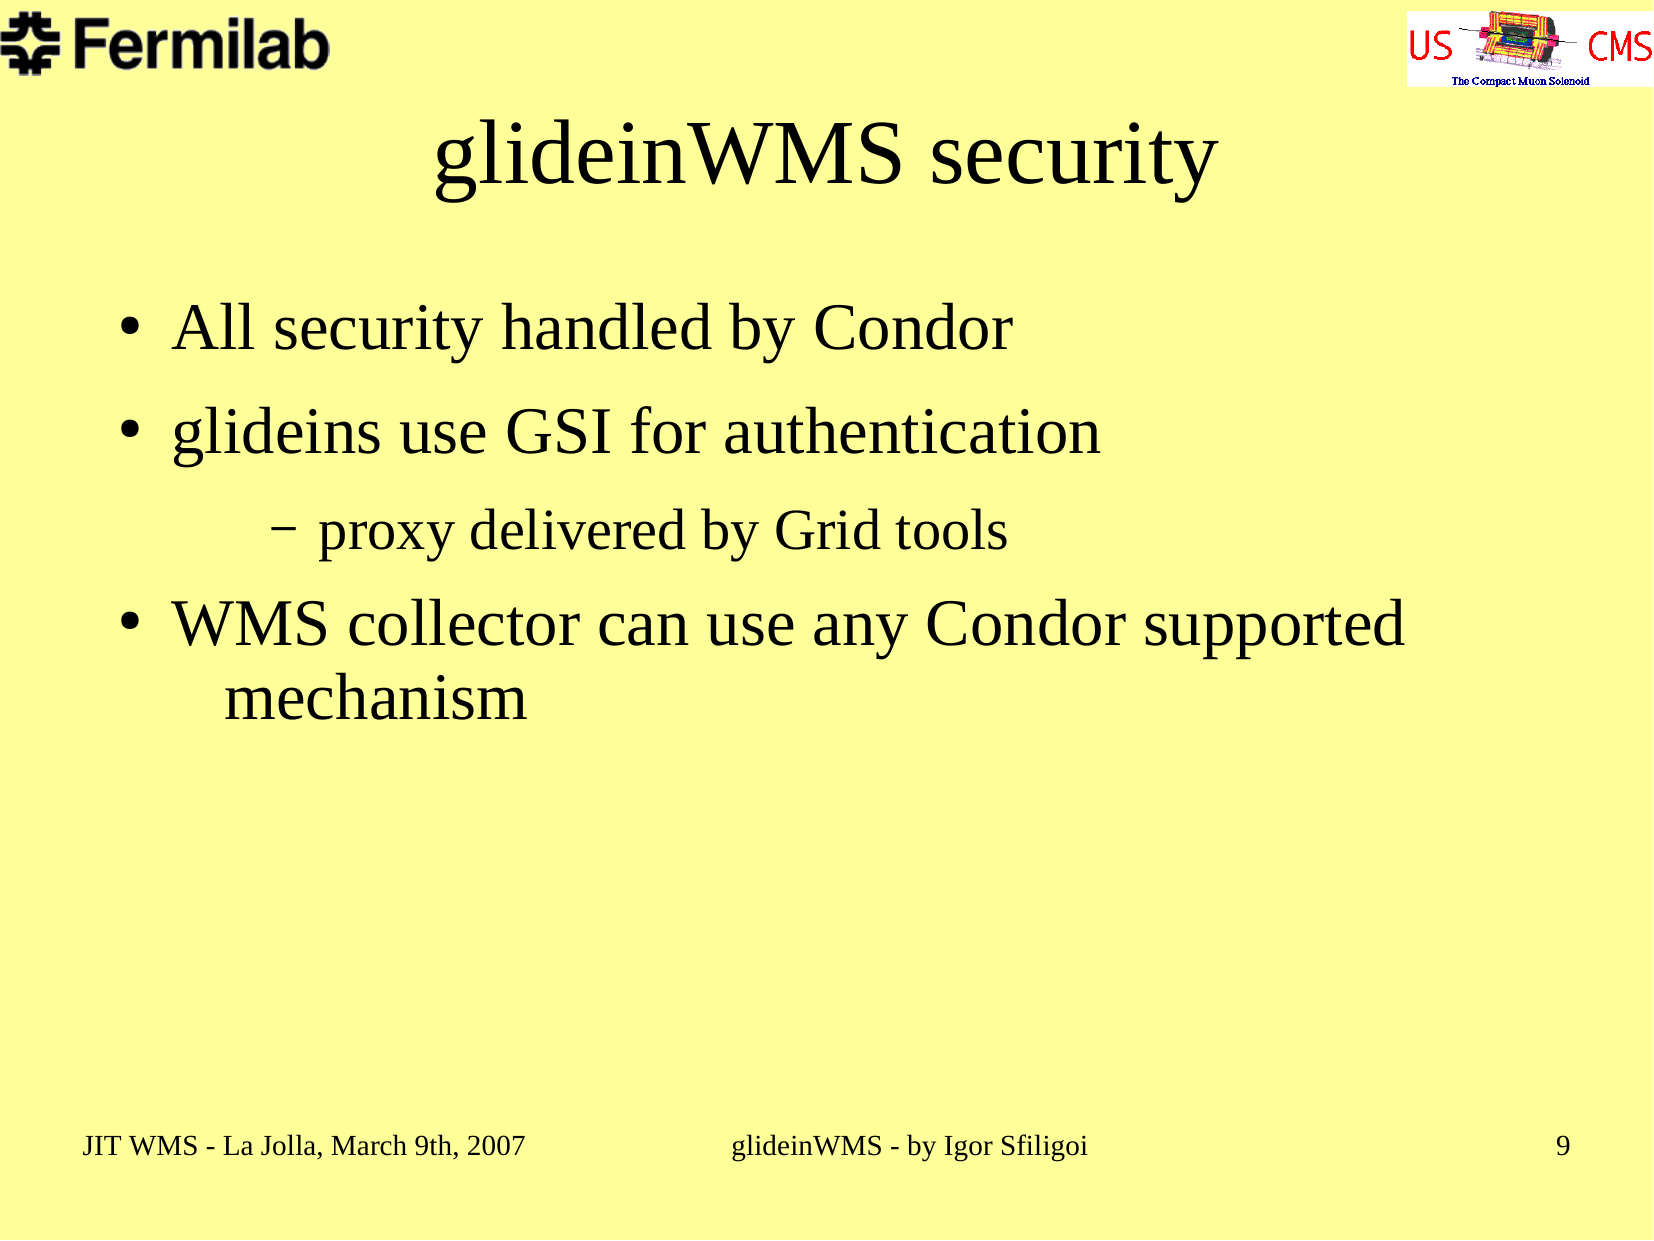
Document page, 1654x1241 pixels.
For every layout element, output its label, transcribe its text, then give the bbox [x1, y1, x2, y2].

list All security handled by Condor glideins use GSI for authentication proxy delivered by Grid tools WMS collector can use any Condor supported mechanism [82, 290, 1571, 1109]
picture [1407, 11, 1654, 87]
picture [0, 11, 330, 76]
title glideinWMS security [82, 49, 1571, 257]
